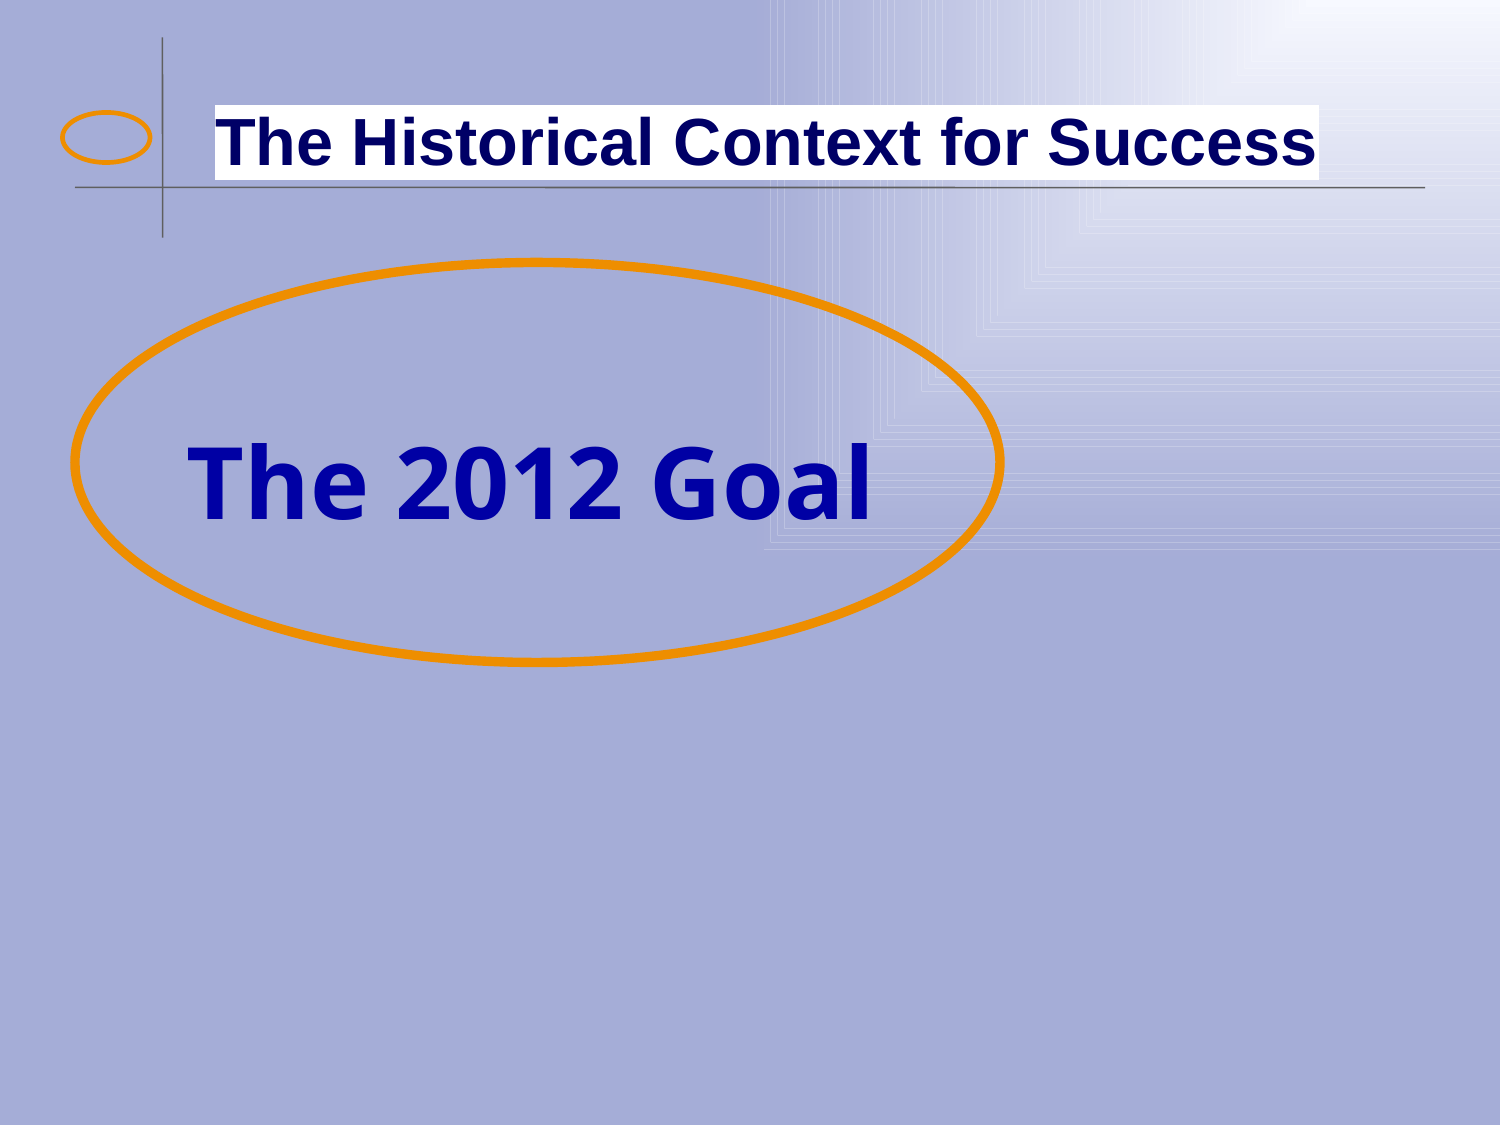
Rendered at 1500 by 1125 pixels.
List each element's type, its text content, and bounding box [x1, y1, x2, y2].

title The Historical Context for Success [200, 45, 1426, 233]
text_box The 2012 Goal [75, 412, 988, 548]
